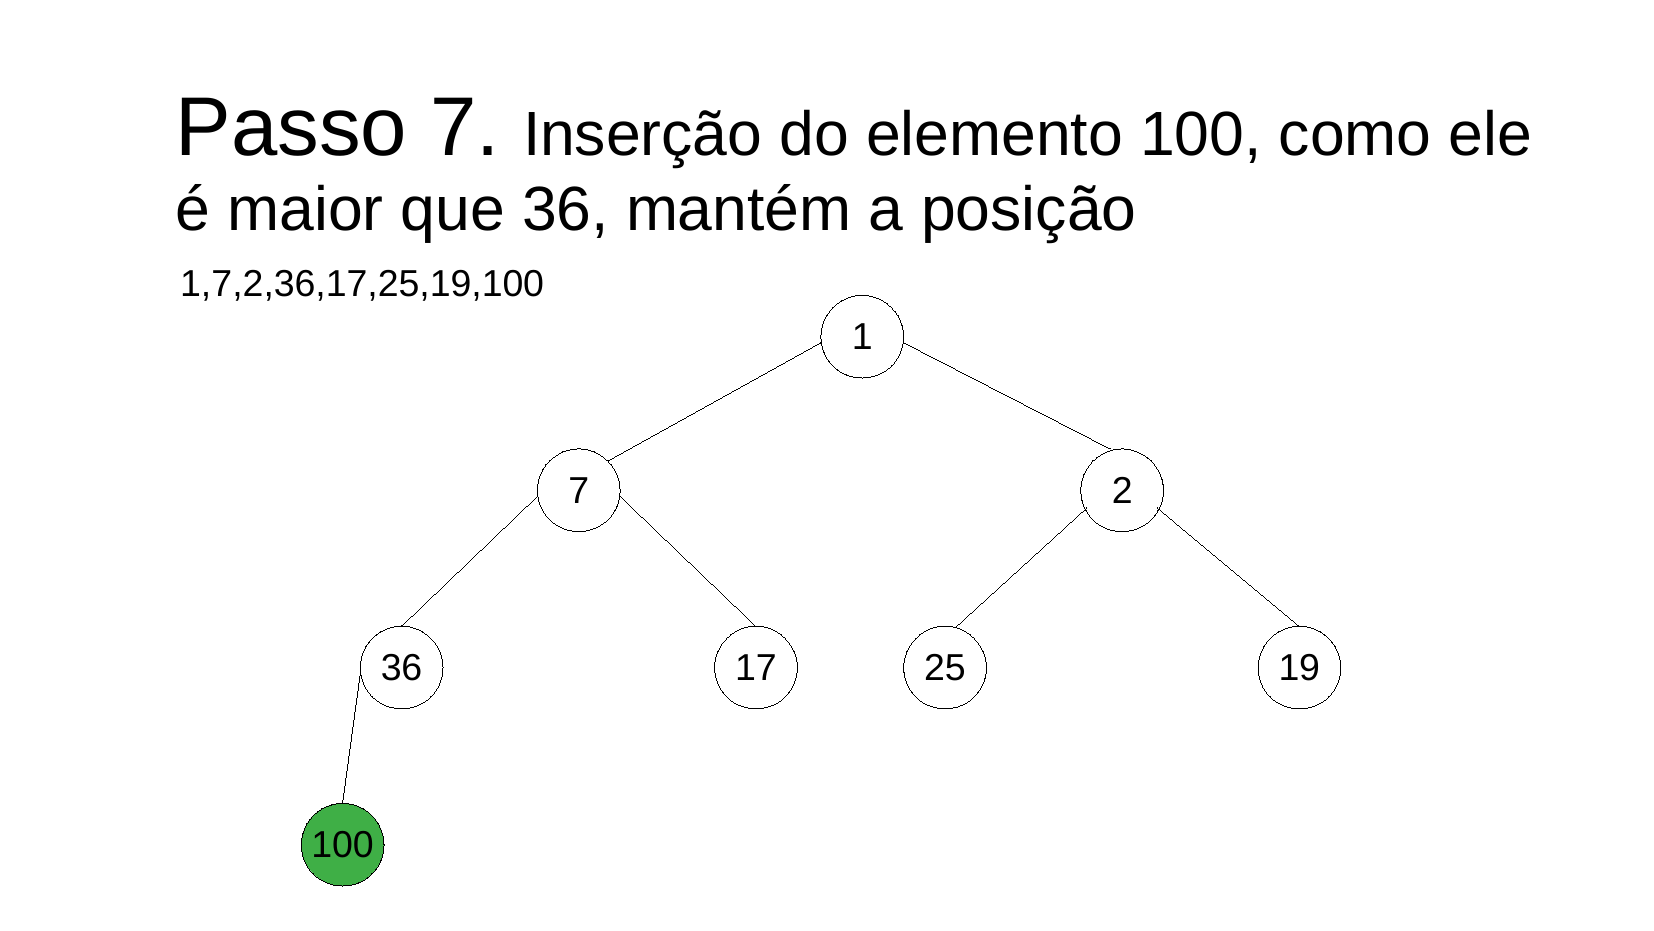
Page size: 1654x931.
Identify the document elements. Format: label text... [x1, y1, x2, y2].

text_box 2 [1080, 448, 1164, 532]
text_box 17 [714, 626, 798, 709]
text_box 25 [903, 626, 987, 709]
text_box Passo 7. Inserção do elemento 100, como ele é maior que 36, mantém a posição [160, 73, 1571, 251]
text_box 7 [537, 448, 621, 532]
text_box 36 [360, 626, 444, 709]
text_box 100 [301, 803, 385, 887]
text_box 1,7,2,36,17,25,19,100 [165, 255, 709, 355]
text_box 19 [1258, 626, 1341, 709]
text_box 1 [820, 295, 904, 379]
